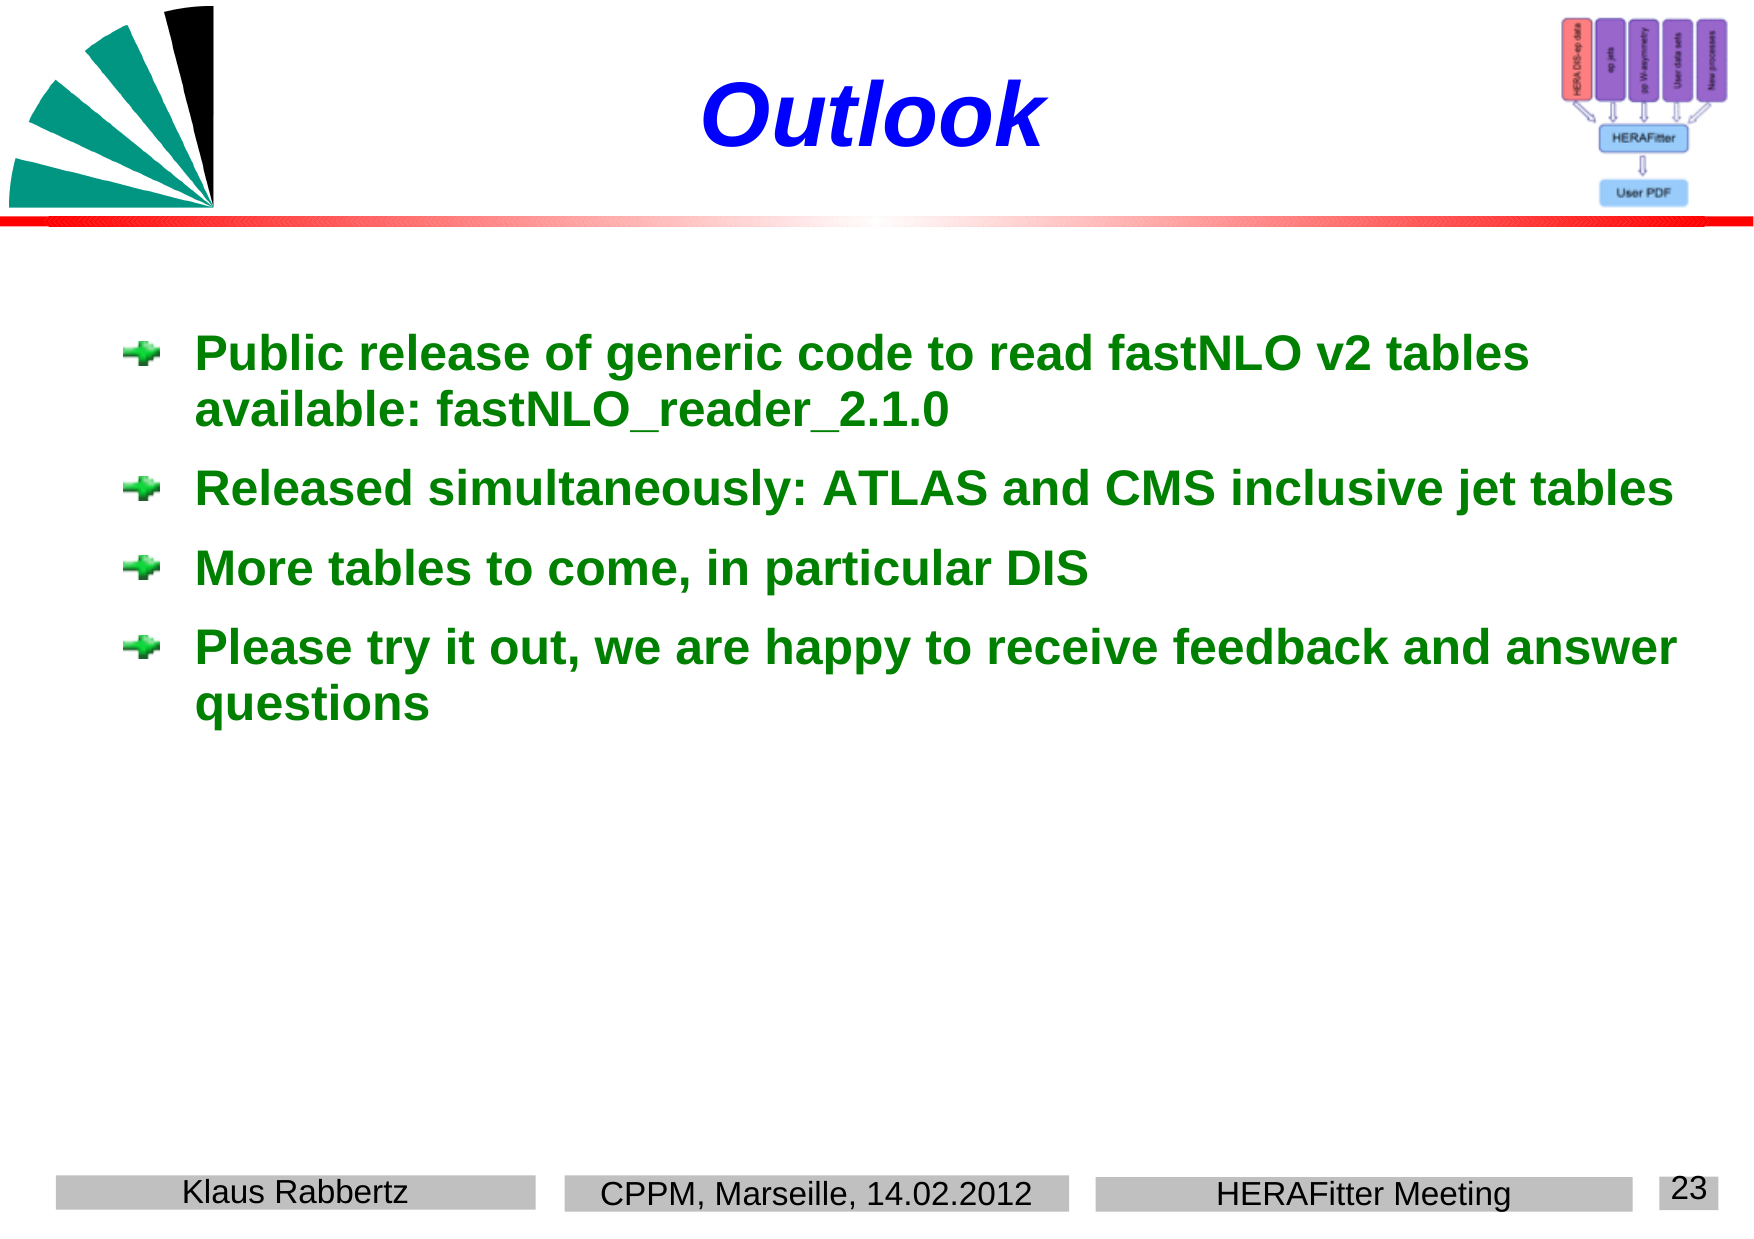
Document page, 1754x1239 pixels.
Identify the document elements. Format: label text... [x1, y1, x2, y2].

picture [9, 6, 214, 210]
picture [1552, 15, 1736, 211]
title Outlook [220, 16, 1525, 213]
list Public release of generic code to read fastNLO v2 tables available: fastNLO_reader_2.1.0 Released simultaneously: ATLAS and CMS inclusive jet tables More tables to come, in particular DIS Please try it out, we are happy to receive feedback and answer questions [64, 325, 1690, 1058]
